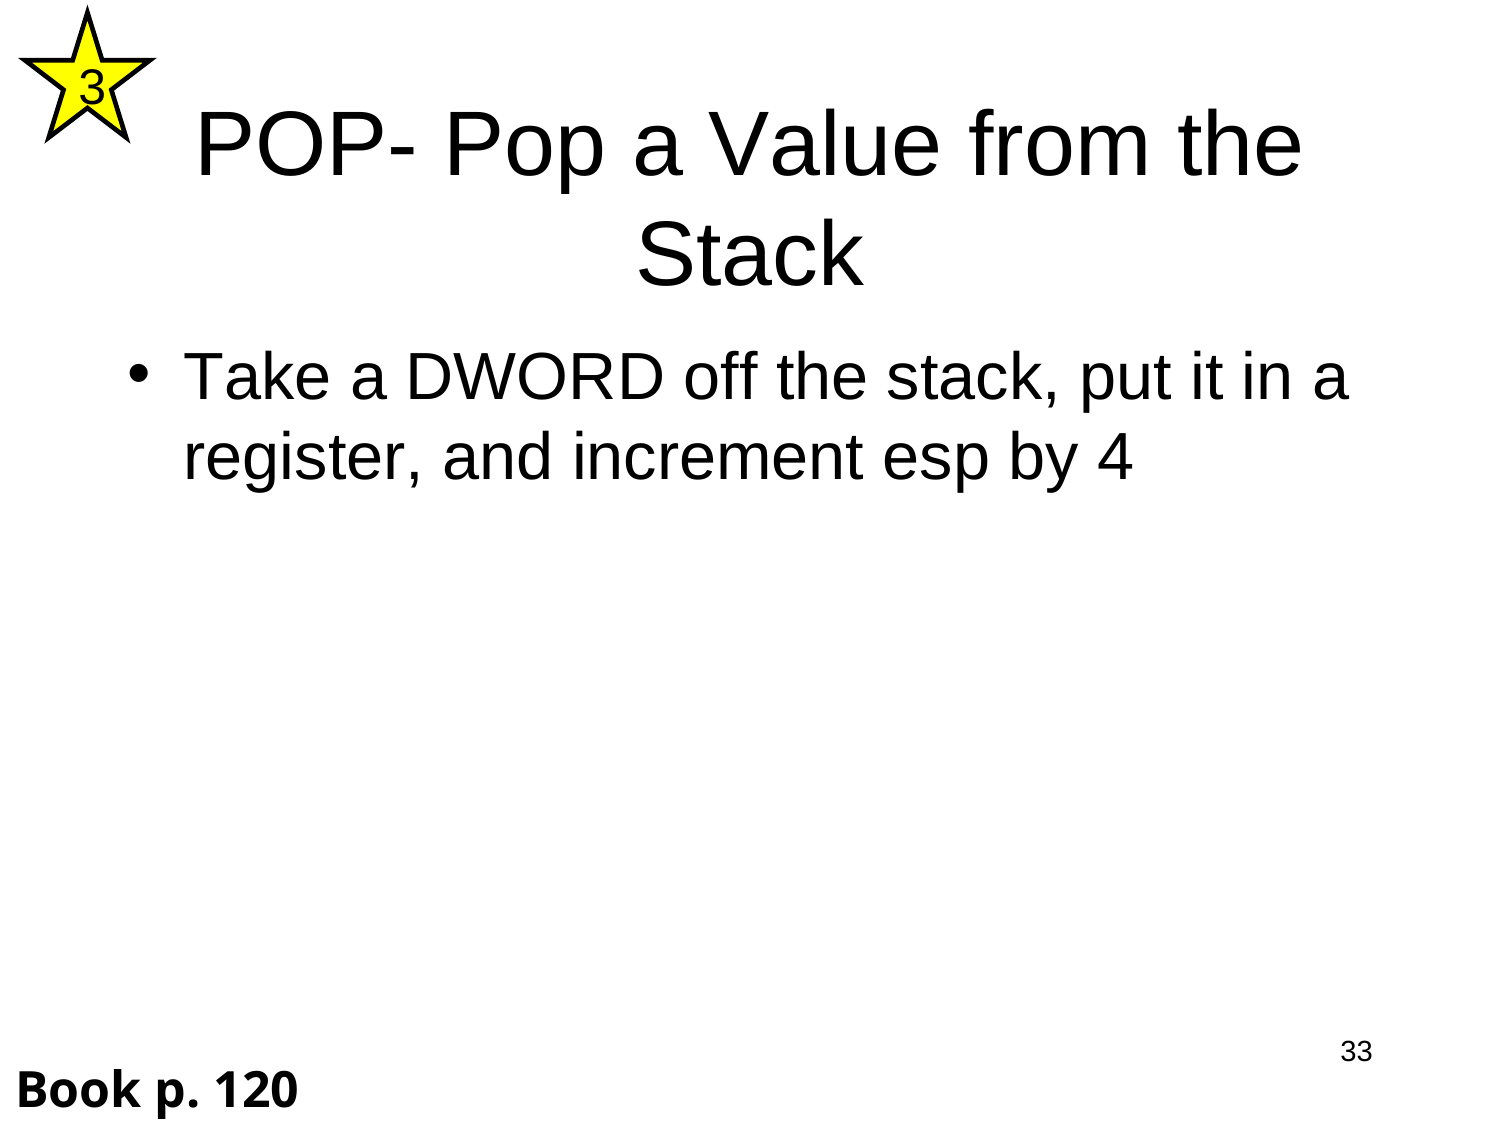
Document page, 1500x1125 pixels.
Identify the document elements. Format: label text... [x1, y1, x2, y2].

text_box <number> [1074, 1025, 1388, 1101]
text_box Book p. 120 [0, 1049, 315, 1125]
title POP- Pop a Value from the Stack [112, 76, 1388, 312]
text_box 3 [24, 12, 150, 138]
list Take a DWORD off the stack, put it in a register, and increment esp by 4 [112, 324, 1388, 1001]
